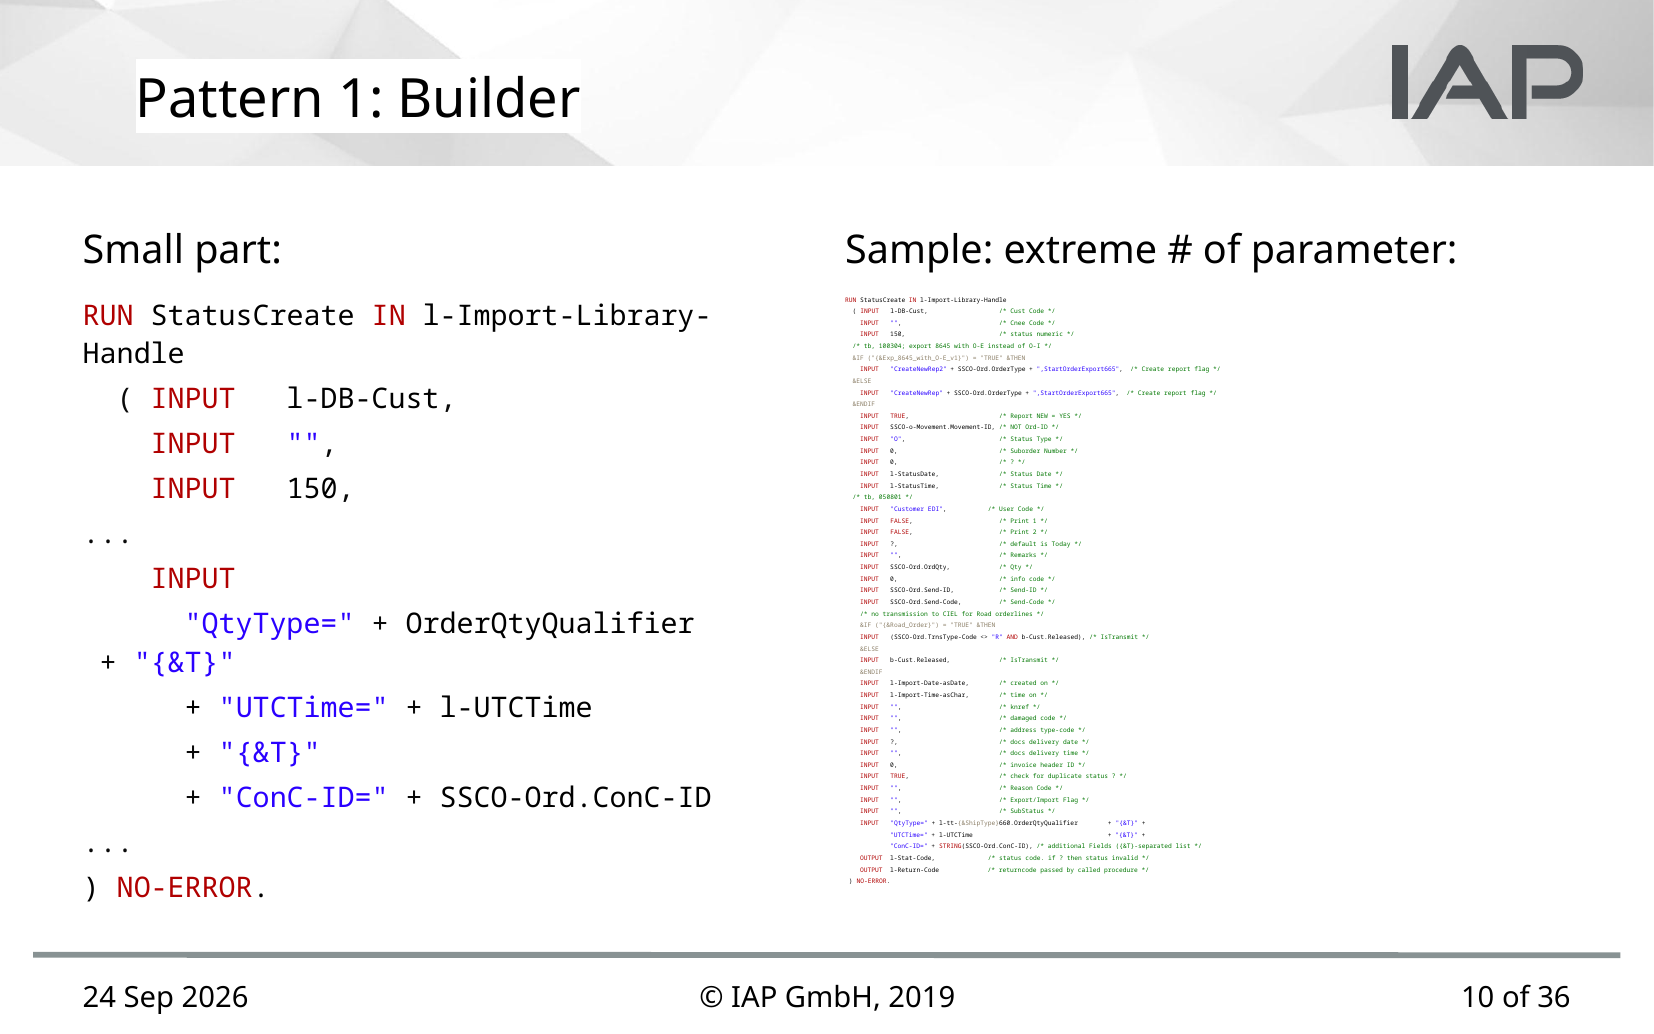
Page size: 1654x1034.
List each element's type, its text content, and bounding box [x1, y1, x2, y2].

list Small part: [82, 221, 809, 295]
list RUN StatusCreate IN l-Import-Library-Handle ( INPUT l-DB-Cust, INPUT "", INPUT 150, ... INPUT "QtyType=" + OrderQtyQualifier + "{&T}" + "UTCTime=" + l-UTCTime + "{&T}" + "ConC-ID=" + SSCO-Ord.ConC-ID ... ) NO-ERROR. [82, 295, 809, 915]
title Pattern 1: Builder [135, 41, 1264, 152]
list Sample: extreme # of parameter: [845, 221, 1572, 295]
picture [0, 0, 1654, 166]
list RUN StatusCreate IN l-Import-Library-Handle ( INPUT l-DB-Cust, /* Cust Code */ INPUT "", /* Cnee Code */ INPUT 150, /* status numeric */ /* tb, 100304; export 8645 with O-E instead of O-I */ &IF ("{&Exp_8645_with_O-E_v1}") = "TRUE" &THEN INPUT "CreateNewRep2" + SSCO-Ord.OrderType + ",StartOrderExport665", /* Create report flag */ &ELSE INPUT "CreateNewRep" + SSCO-Ord.OrderType + ",StartOrderExport665", /* Create report flag */ &ENDIF INPUT TRUE, /* Report NEW = YES */ INPUT SSCO-o-Movement.Movement-ID, /* NOT Ord-ID */ INPUT "O", /* Status Type */ INPUT 0, /* Suborder Number */ INPUT 0, /* ? */ INPUT l-StatusDate, /* Status Date */ INPUT l-StatusTime, /* Status Time */ /* tb, 050801 */ INPUT "Customer EDI", /* User Code */ INPUT FALSE, /* Print 1 */ INPUT FALSE, /* Print 2 */ INPUT ?, /* default is Today */ INPUT "", /* Remarks */ INPUT SSCO-Ord.OrdQty, /* Qty */ INPUT 0, /* info code */ INPUT SSCO-Ord.Send-ID, /* Send-ID */ INPUT SSCO-Ord.Send-Code, /* Send-Code */ /* no transmission to CIEL for Road orderlines */ &IF ("{&Road_Order}") = "TRUE" &THEN INPUT (SSCO-Ord.TrnsType-Code <> "R" AND b-Cust.Released), /* IsTransmit */ &ELSE INPUT b-Cust.Released, /* IsTransmit */ &ENDIF INPUT l-Import-Date-asDate, /* created on */ INPUT l-Import-Time-asChar, /* time on */ INPUT "", /* knref */ INPUT "", /* damaged code */ INPUT "", /* address type-code */ INPUT ?, /* docs delivery date */ INPUT "", /* docs delivery time */ INPUT 0, /* invoice header ID */ INPUT TRUE, /* check for duplicate status ? */ INPUT "", /* Reason Code */ INPUT "", /* Export/Import Flag */ INPUT "", /* SubStatus */ INPUT "QtyType=" + l-tt-{&ShipType}660.OrderQtyQualifier + "{&T}" + "UTCTime=" + l-UTCTime + "{&T}" + "ConC-ID=" + STRING(SSCO-Ord.ConC-ID), /* additional Fields ({&T}-separated list */ OUTPUT l-Stat-Code, /* status code. if ? then status invalid */ OUTPUT l-Return-Code /* returncode passed by called procedure */ ) NO-ERROR. [845, 295, 1572, 915]
